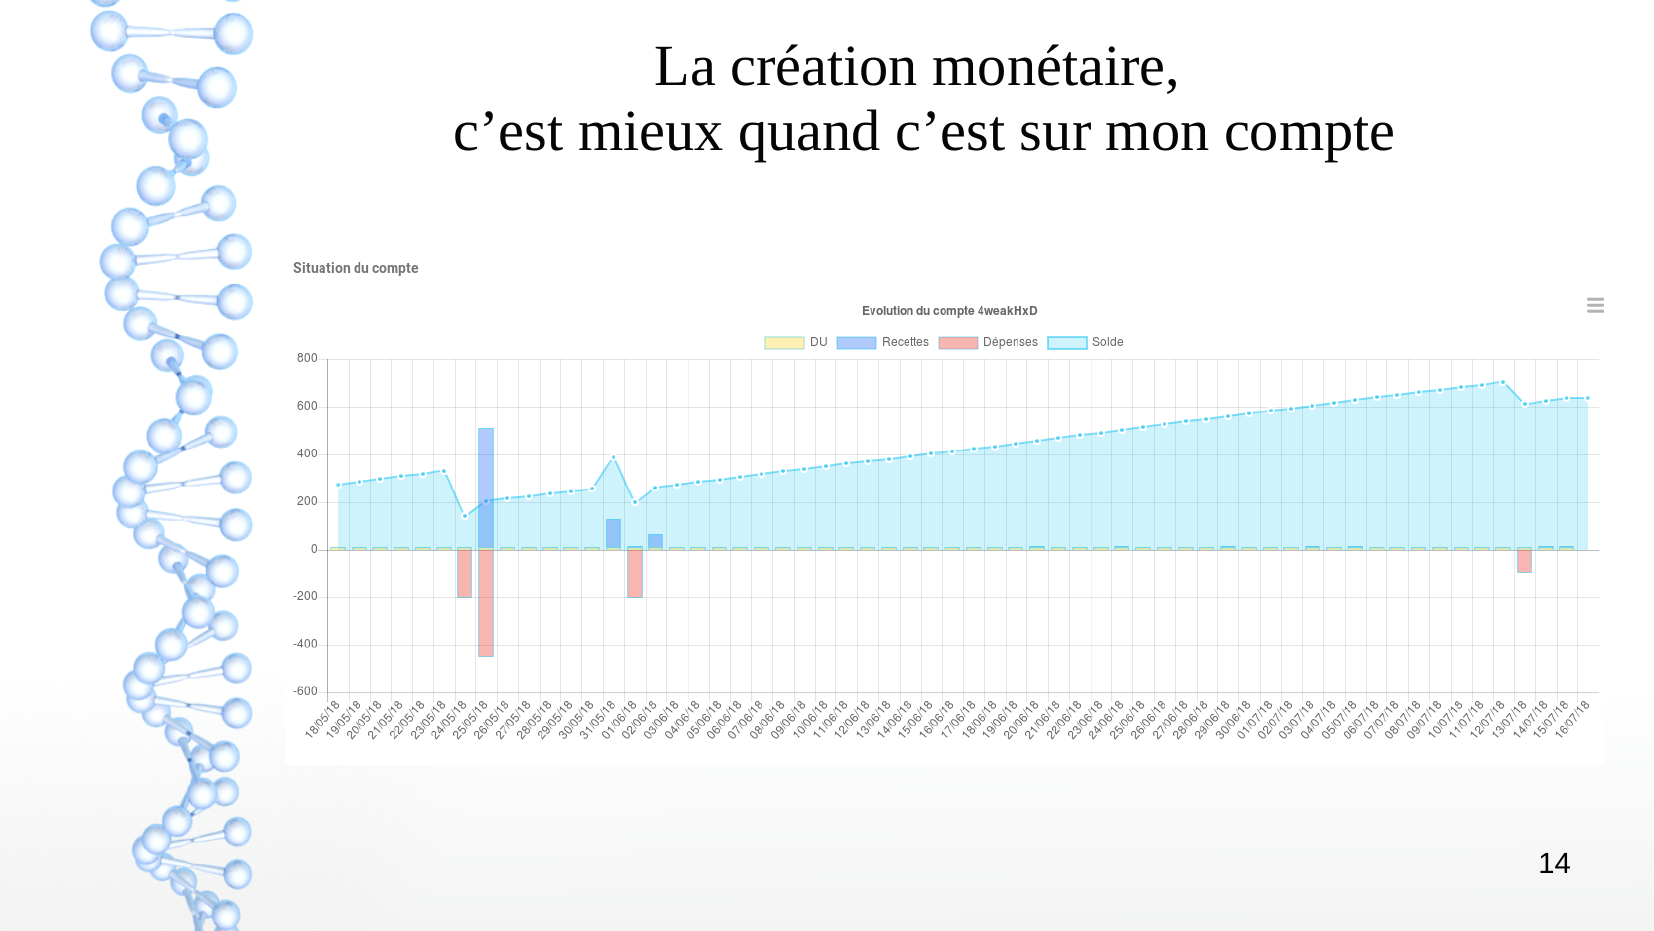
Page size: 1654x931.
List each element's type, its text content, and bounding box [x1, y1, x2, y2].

picture [0, 0, 1654, 931]
title La création monétaire, c’est mieux quand c’est sur mon compte [260, 45, 1590, 152]
